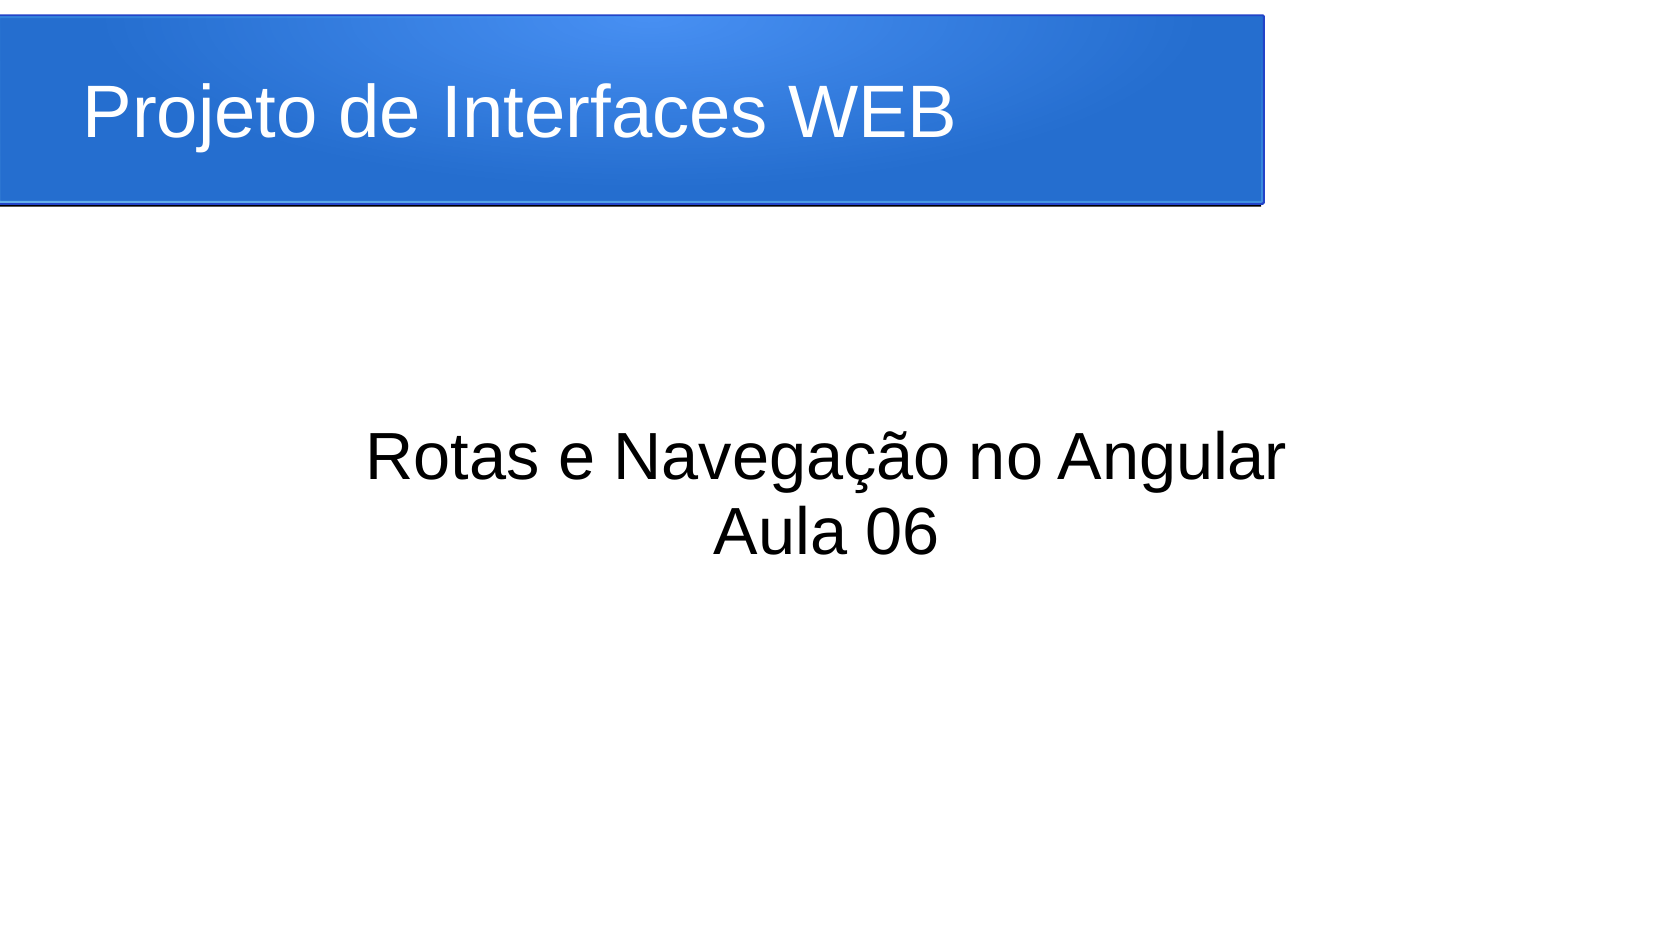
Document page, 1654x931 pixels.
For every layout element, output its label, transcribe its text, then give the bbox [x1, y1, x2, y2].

title Projeto de Interfaces WEB [82, 35, 1235, 189]
subtitle Rotas e Navegação no Angular Aula 06 [82, 224, 1571, 764]
